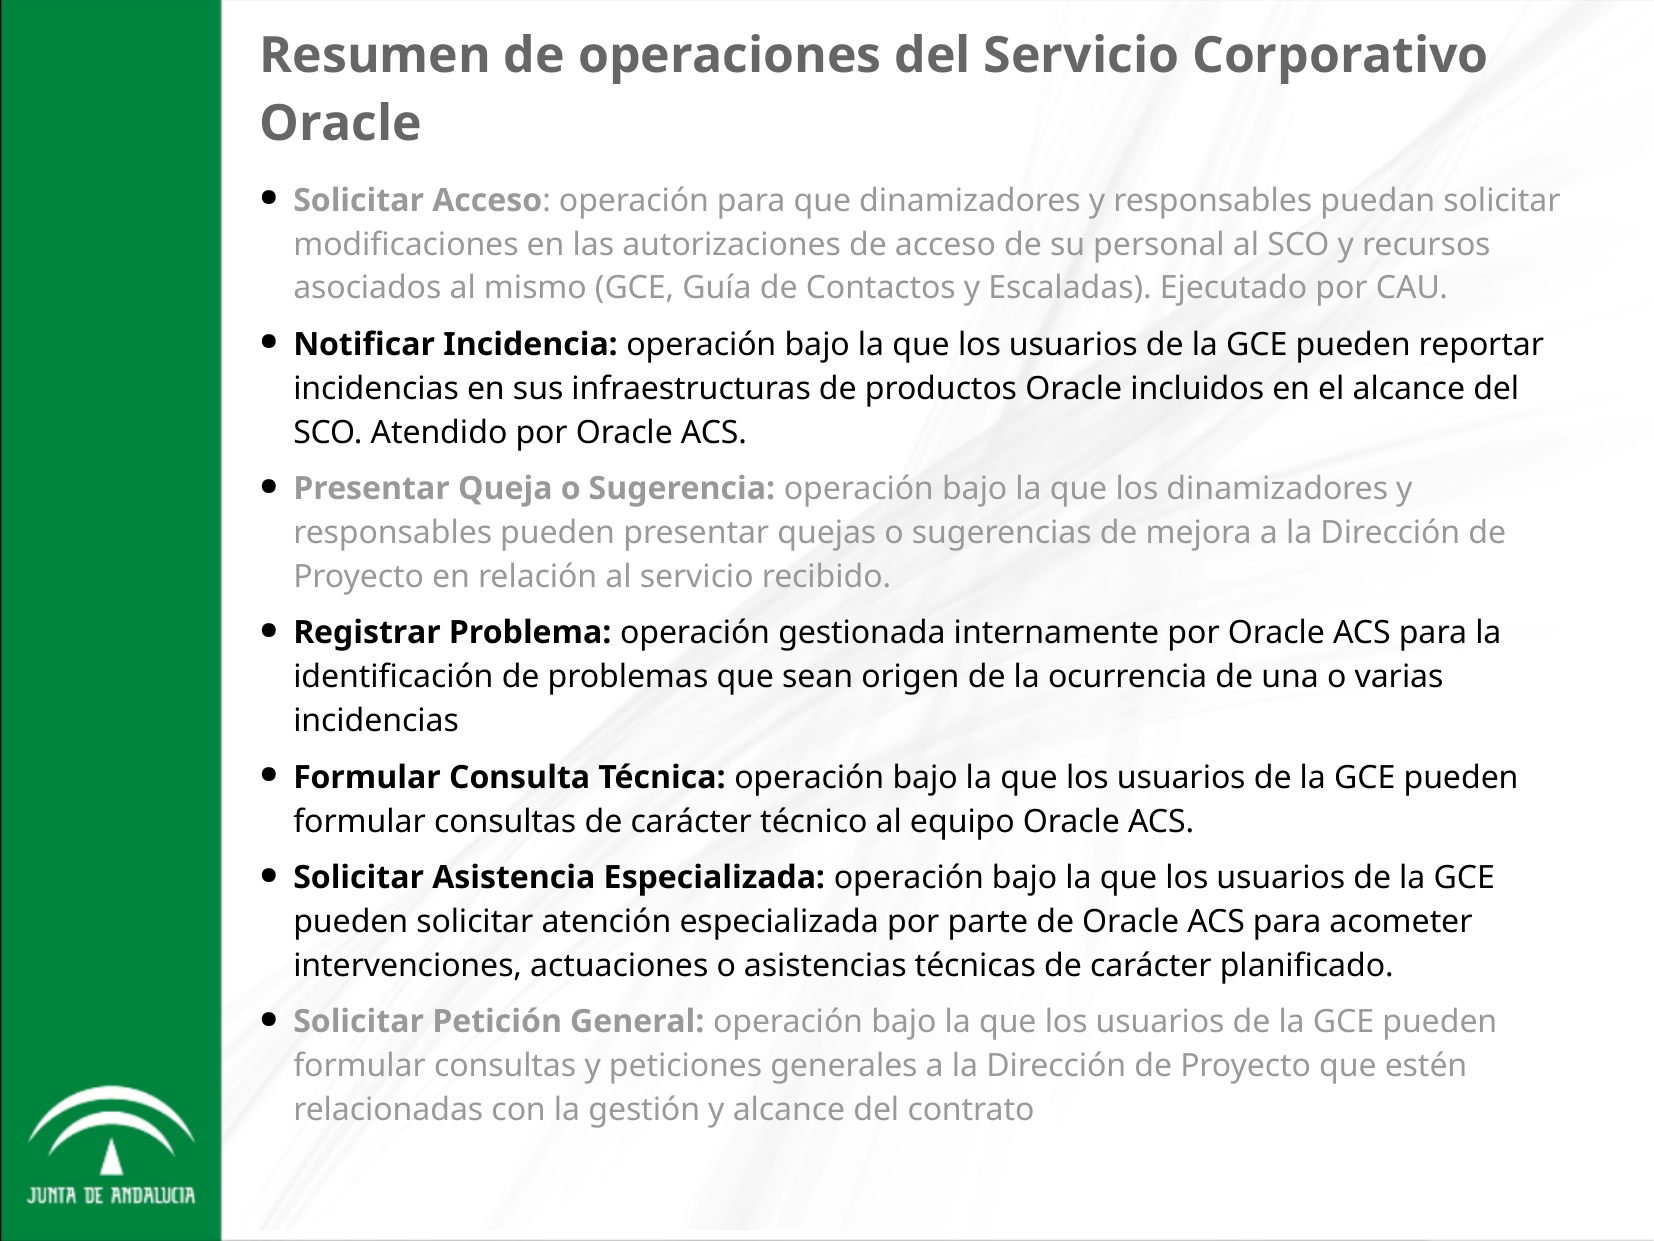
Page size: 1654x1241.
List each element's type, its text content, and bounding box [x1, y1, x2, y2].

title Resumen de operaciones del Servicio Corporativo Oracle [259, 45, 1577, 129]
list Solicitar Acceso: operación para que dinamizadores y responsables puedan solicitar modificaciones en las autorizaciones de acceso de su personal al SCO y recursos asociados al mismo (GCE, Guía de Contactos y Escaladas). Ejecutado por CAU. Notificar Incidencia: operación bajo la que los usuarios de la GCE pueden reportar incidencias en sus infraestructuras de productos Oracle incluidos en el alcance del SCO. Atendido por Oracle ACS. Presentar Queja o Sugerencia: operación bajo la que los dinamizadores y responsables pueden presentar quejas o sugerencias de mejora a la Dirección de Proyecto en relación al servicio recibido. Registrar Problema: operación gestionada internamente por Oracle ACS para la identificación de problemas que sean origen de la ocurrencia de una o varias incidencias Formular Consulta Técnica: operación bajo la que los usuarios de la GCE pueden formular consultas de carácter técnico al equipo Oracle ACS. Solicitar Asistencia Especializada: operación bajo la que los usuarios de la GCE pueden solicitar atención especializada por parte de Oracle ACS para acometer intervenciones, actuaciones o asistencias técnicas de carácter planificado. Solicitar Petición General: operación bajo la que los usuarios de la GCE pueden formular consultas y peticiones generales a la Dirección de Proyecto que estén relacionadas con la gestión y alcance del contrato [248, 177, 1565, 1152]
picture [0, 0, 1654, 1241]
